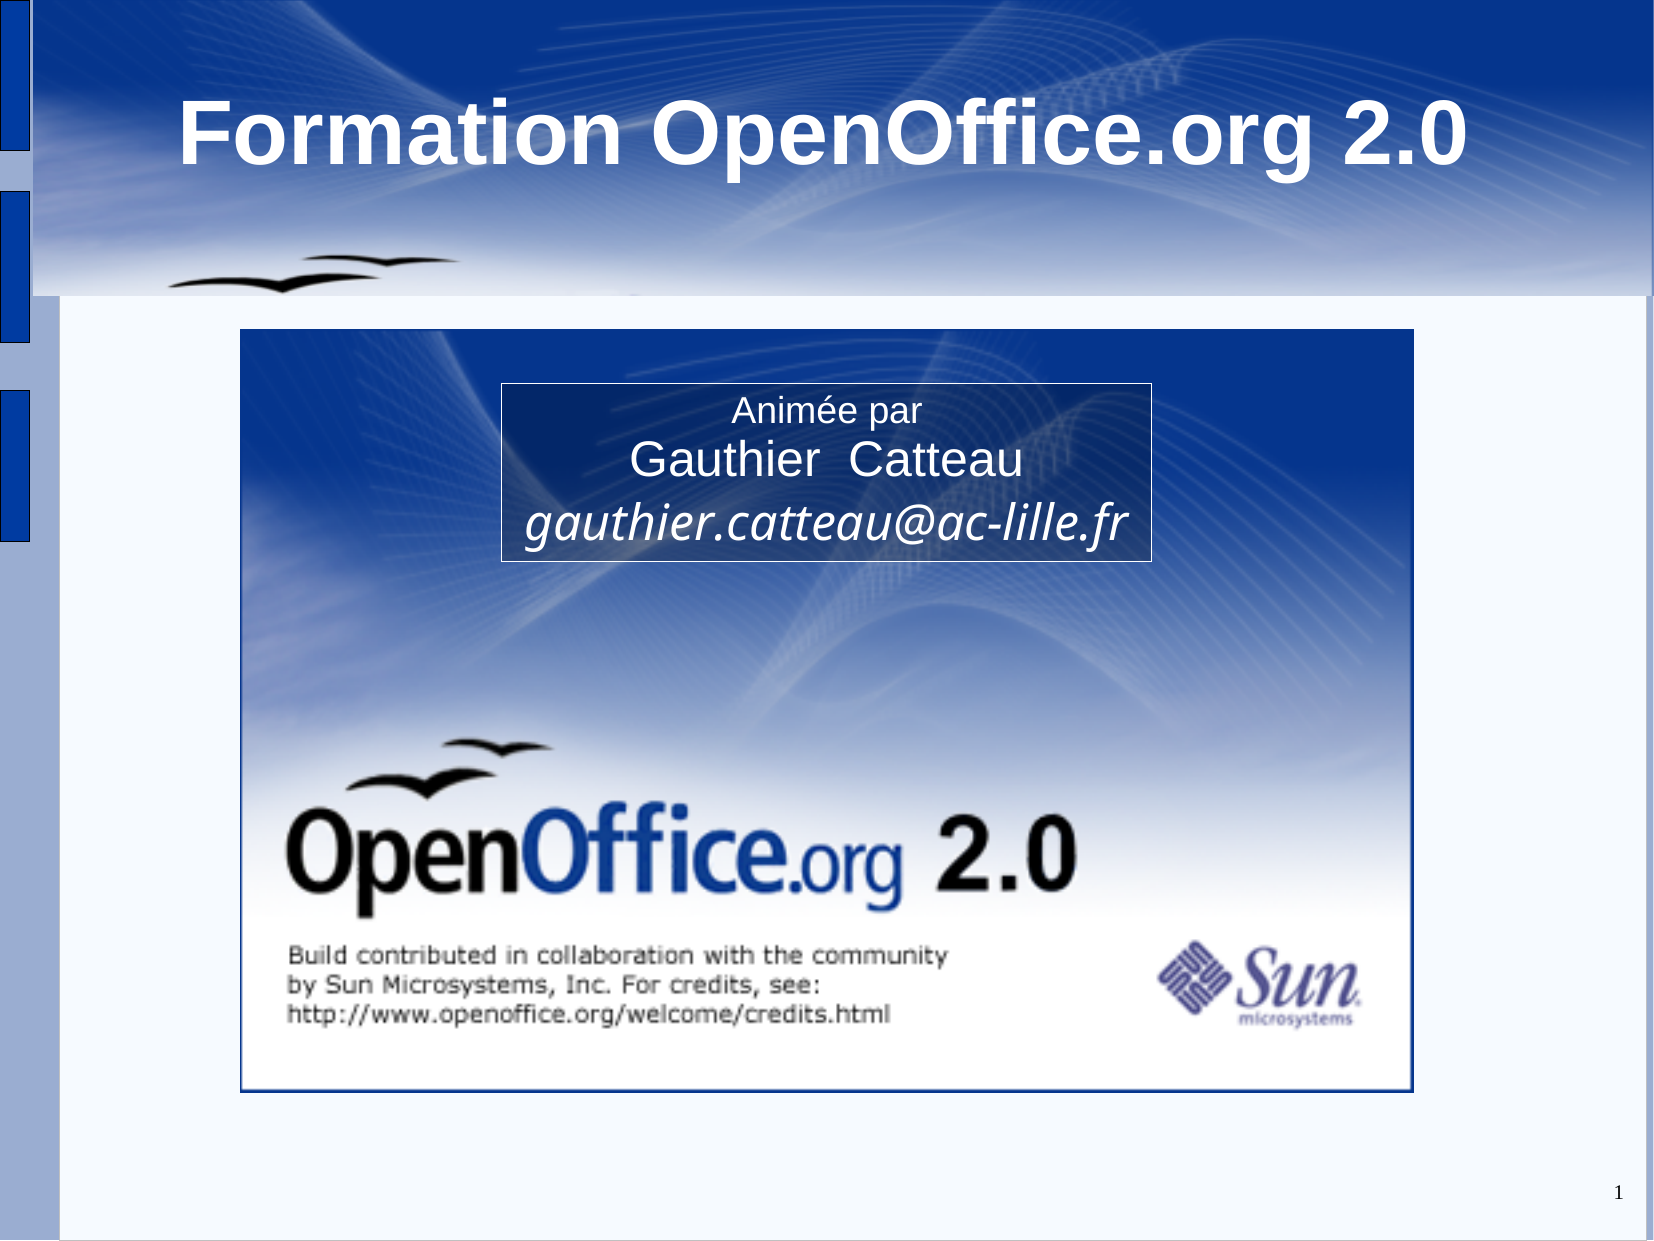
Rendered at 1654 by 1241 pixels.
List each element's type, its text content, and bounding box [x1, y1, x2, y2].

title Formation OpenOffice.org 2.0 [118, 29, 1531, 237]
picture [240, 329, 1414, 1093]
text_box Animée par Gauthier Catteau gauthier.catteau@ac-lille.fr [501, 383, 1152, 562]
picture [33, 0, 1654, 296]
